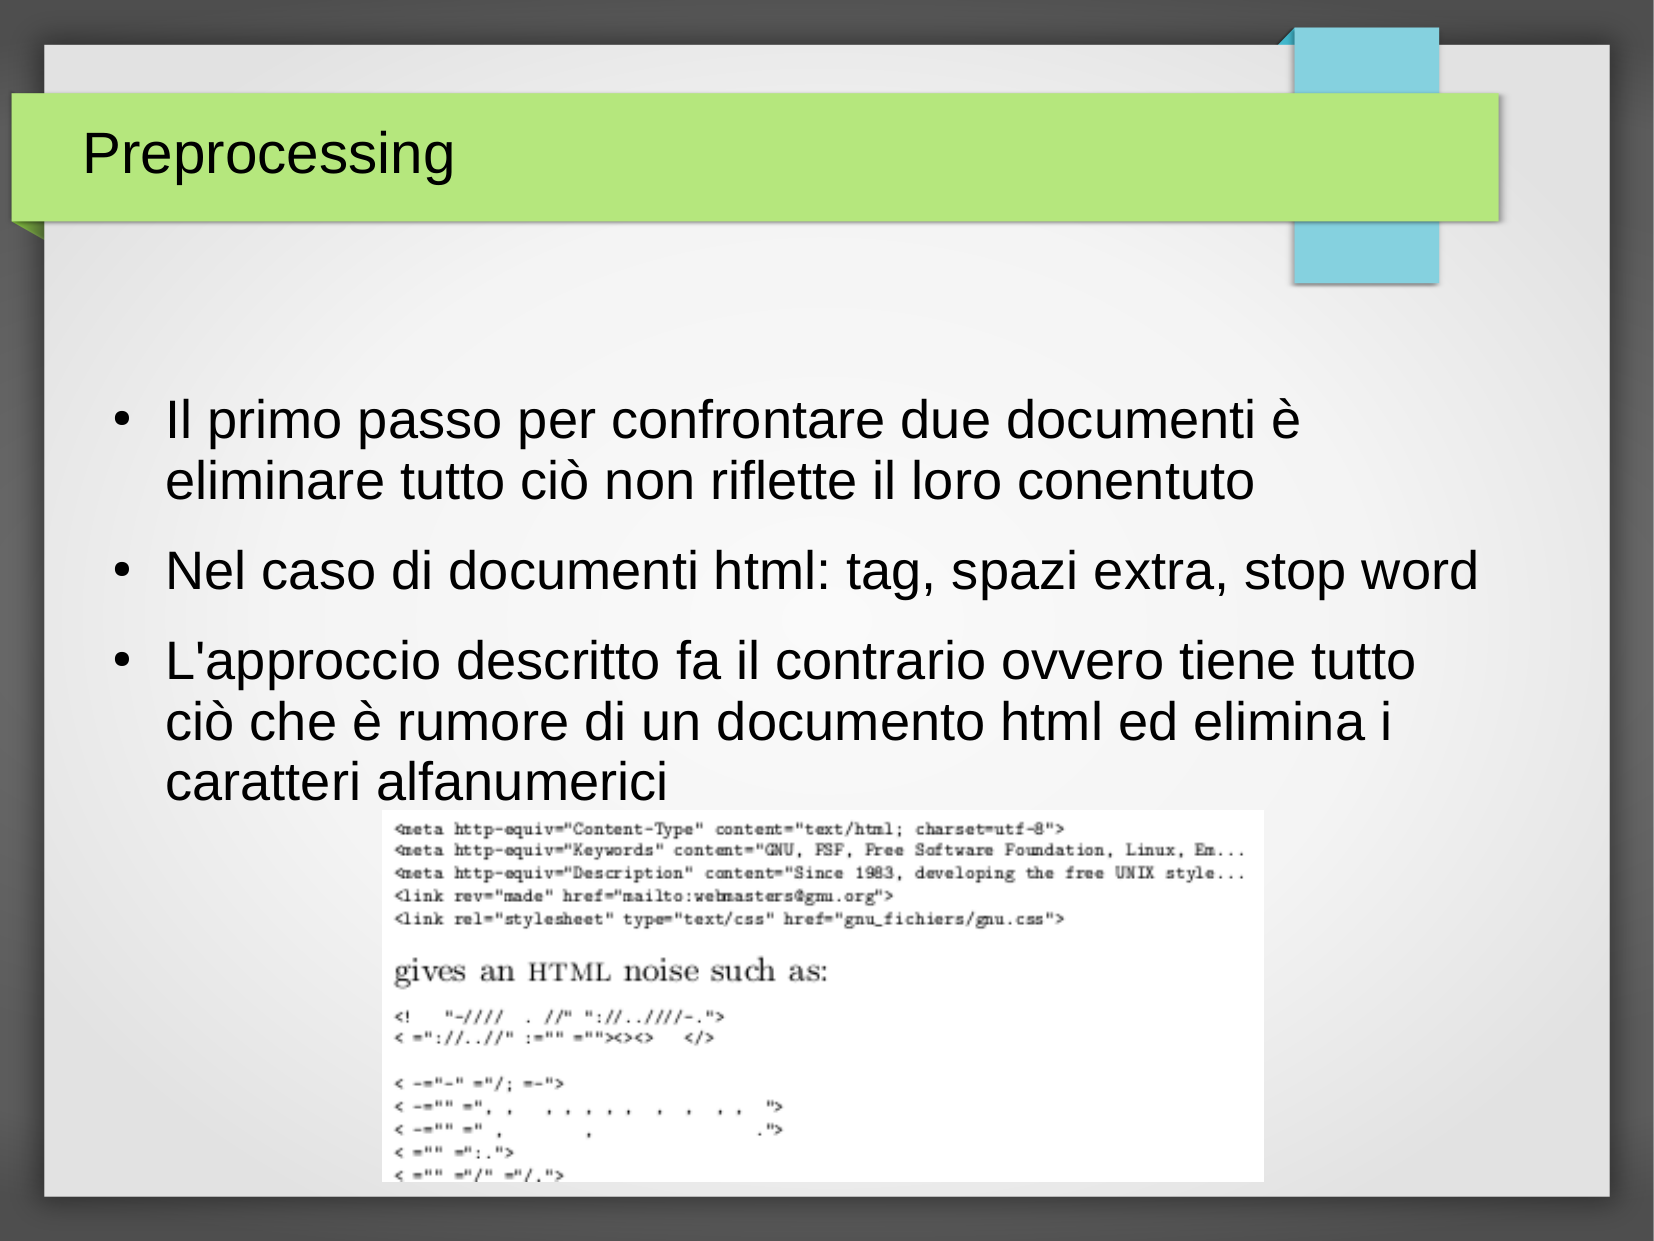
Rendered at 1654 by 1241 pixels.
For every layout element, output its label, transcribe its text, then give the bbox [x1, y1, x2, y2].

title Preprocessing [82, 94, 1477, 213]
list Il primo passo per confrontare due documenti è eliminare tutto ciò non riflette il loro conentuto Nel caso di documenti html: tag, spazi extra, stop word L'approccio descritto fa il contrario ovvero tiene tutto ciò che è rumore di un documento html ed elimina i caratteri alfanumerici [94, 389, 1501, 1075]
picture [0, 0, 1654, 1241]
